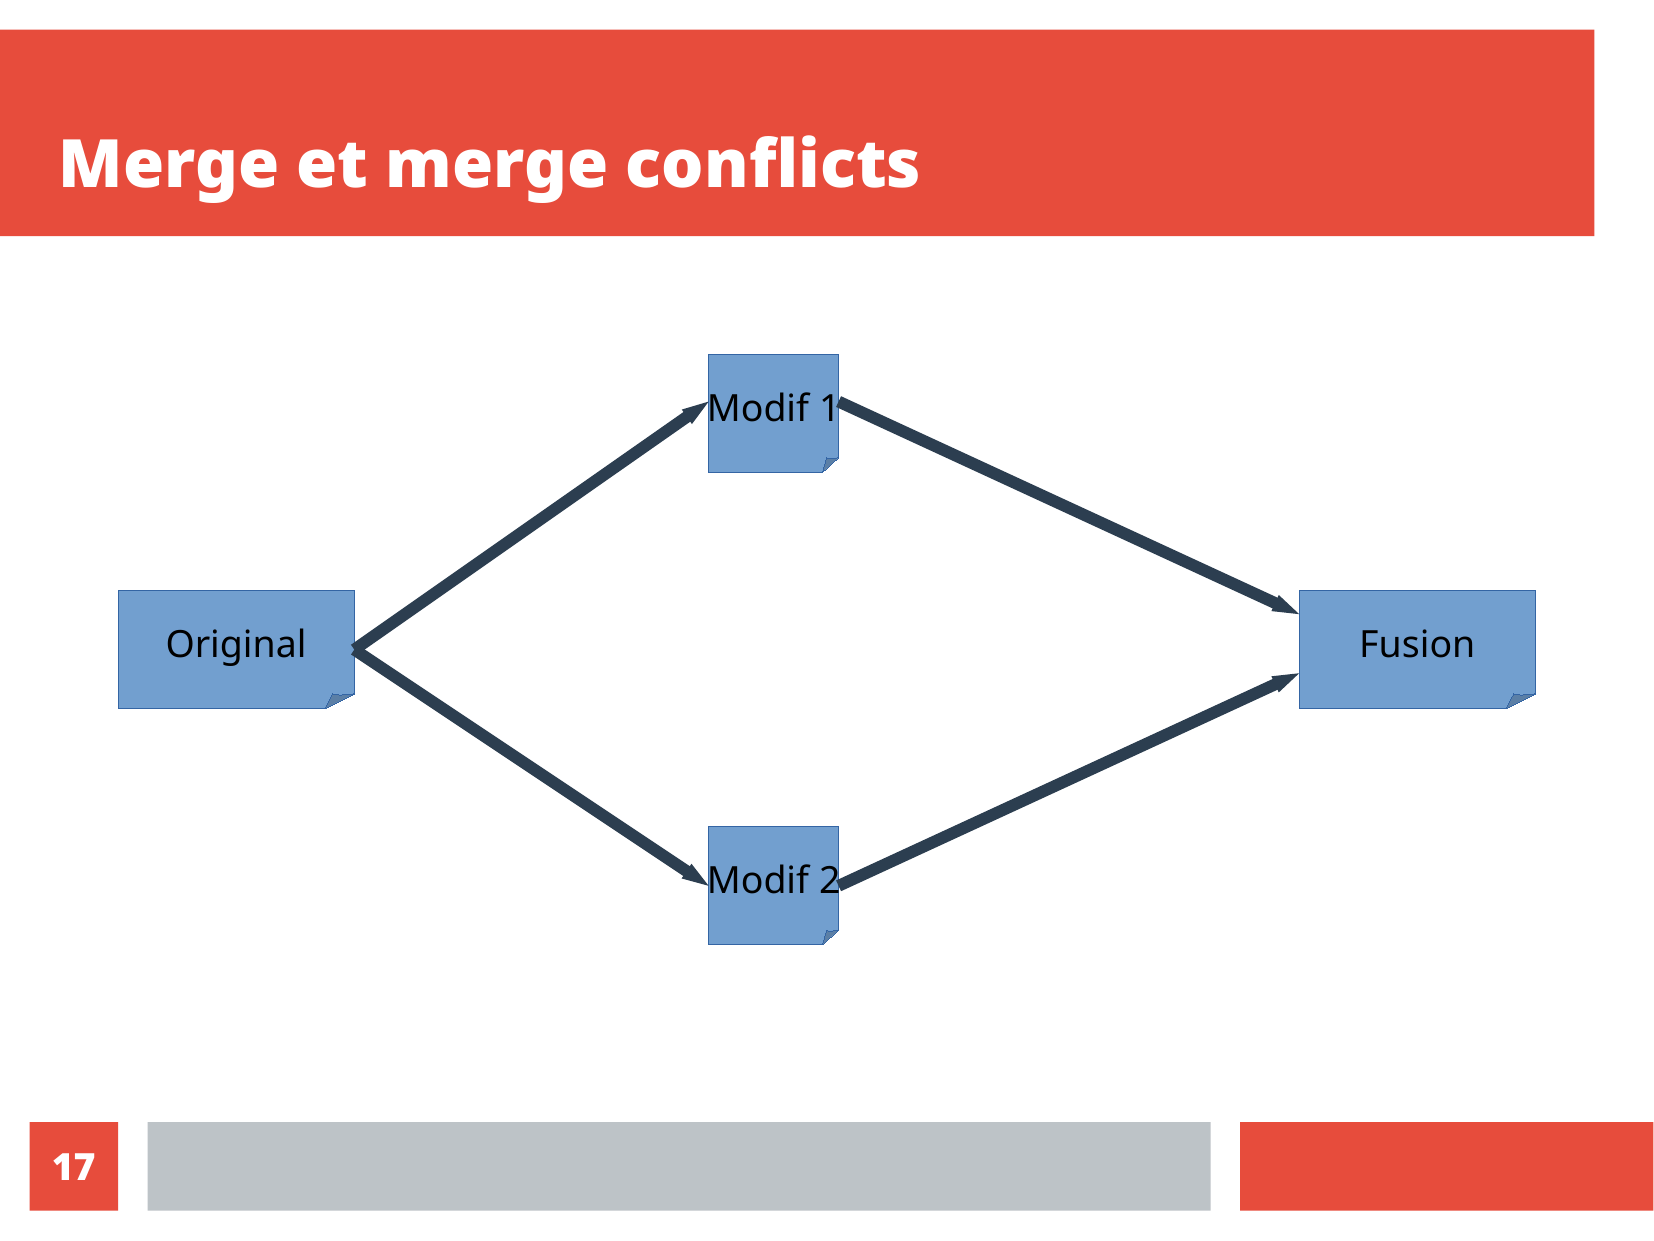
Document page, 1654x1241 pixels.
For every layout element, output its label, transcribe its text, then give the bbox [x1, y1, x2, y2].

text_box Original [118, 590, 355, 709]
title Merge et merge conflicts [59, 59, 1595, 207]
text_box Fusion [1299, 590, 1536, 709]
text_box Modif 1 [708, 354, 839, 473]
text_box Modif 2 [708, 826, 839, 945]
